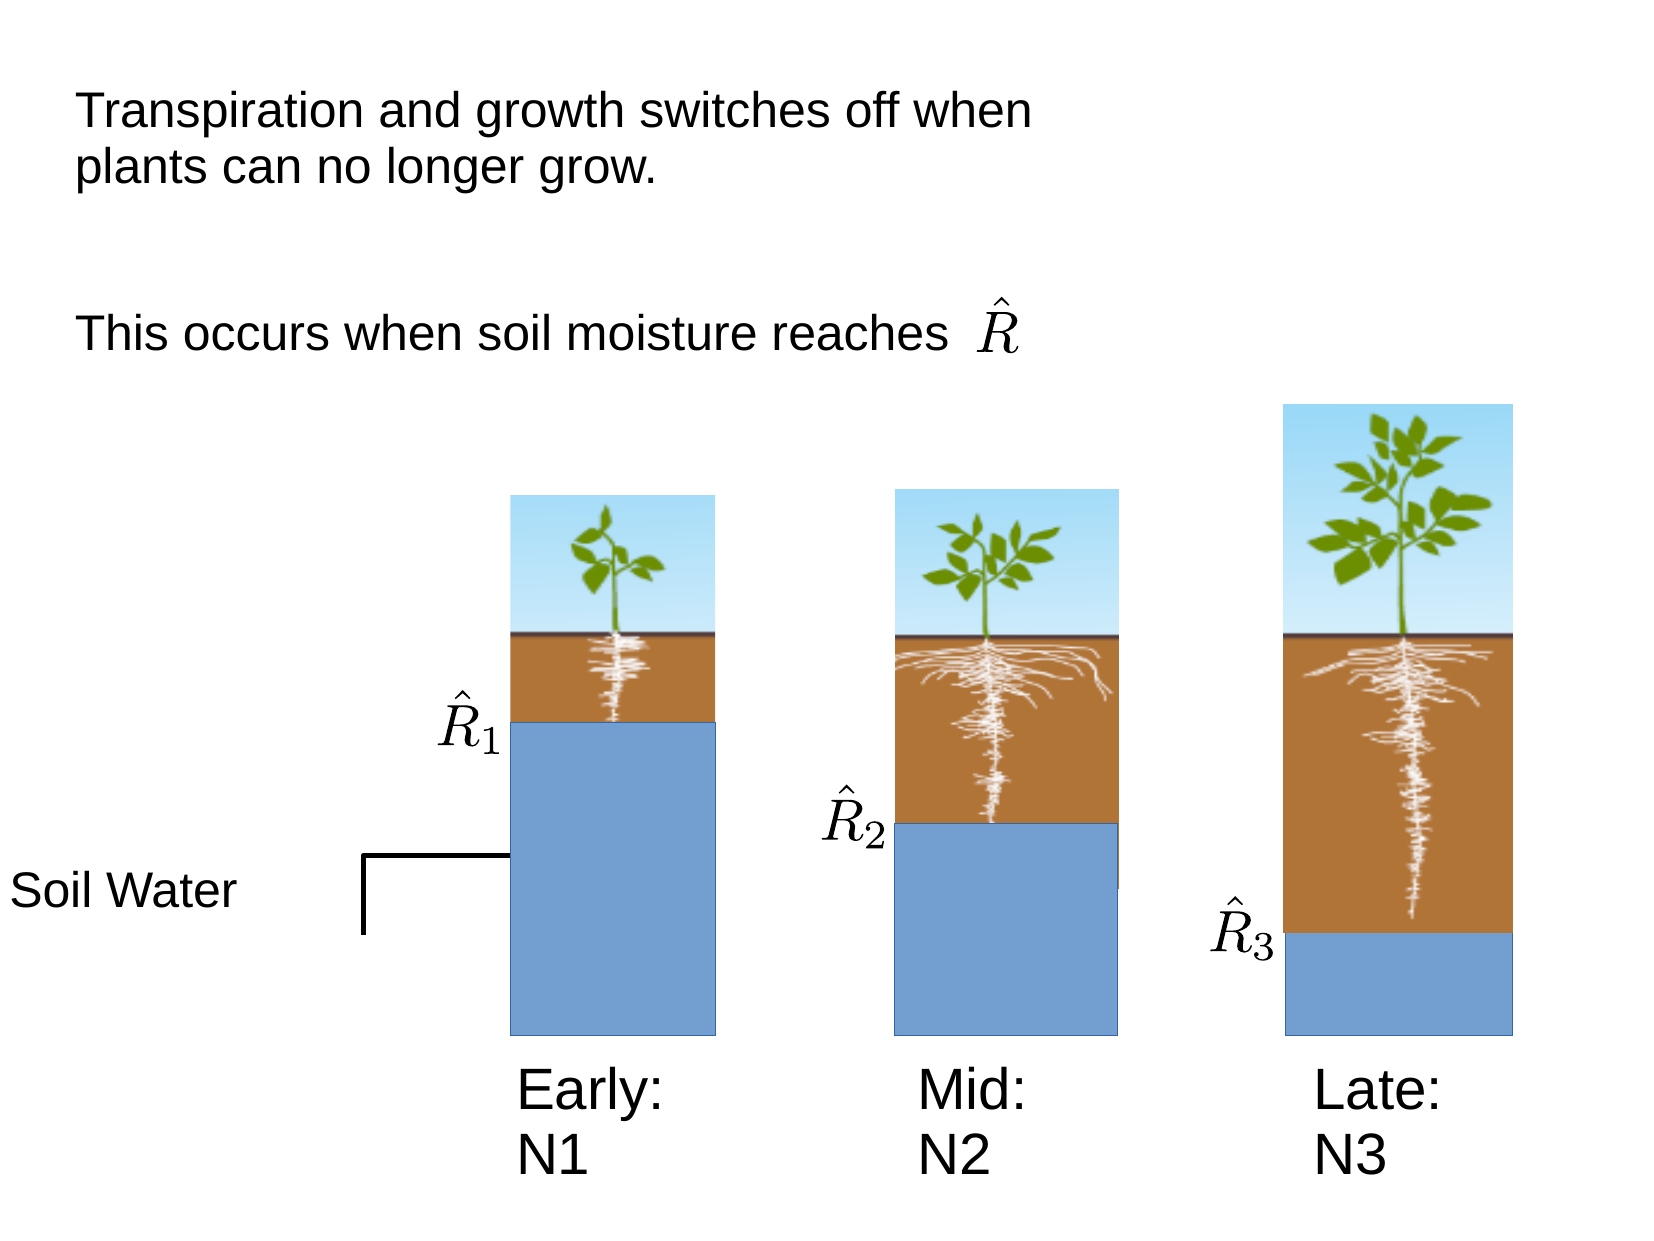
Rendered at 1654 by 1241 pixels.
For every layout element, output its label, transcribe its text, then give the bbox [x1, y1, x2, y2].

picture [895, 489, 1119, 889]
text_box [435, 690, 503, 755]
text_box [1207, 896, 1276, 961]
text_box [894, 823, 1118, 1036]
text_box Transpiration and growth switches off when plants can no longer grow. This occurs when soil moisture reaches [60, 19, 1081, 536]
picture [1283, 404, 1513, 933]
text_box [974, 296, 1019, 354]
text_box [819, 784, 887, 849]
text_box Mid: N2 [902, 1049, 1113, 1195]
picture [510, 536, 716, 722]
text_box [1285, 933, 1513, 1036]
text_box Early: N1 [501, 1049, 712, 1195]
text_box [510, 722, 716, 1036]
text_box Soil Water [0, 854, 325, 945]
text_box Late: N3 [1298, 1049, 1509, 1195]
